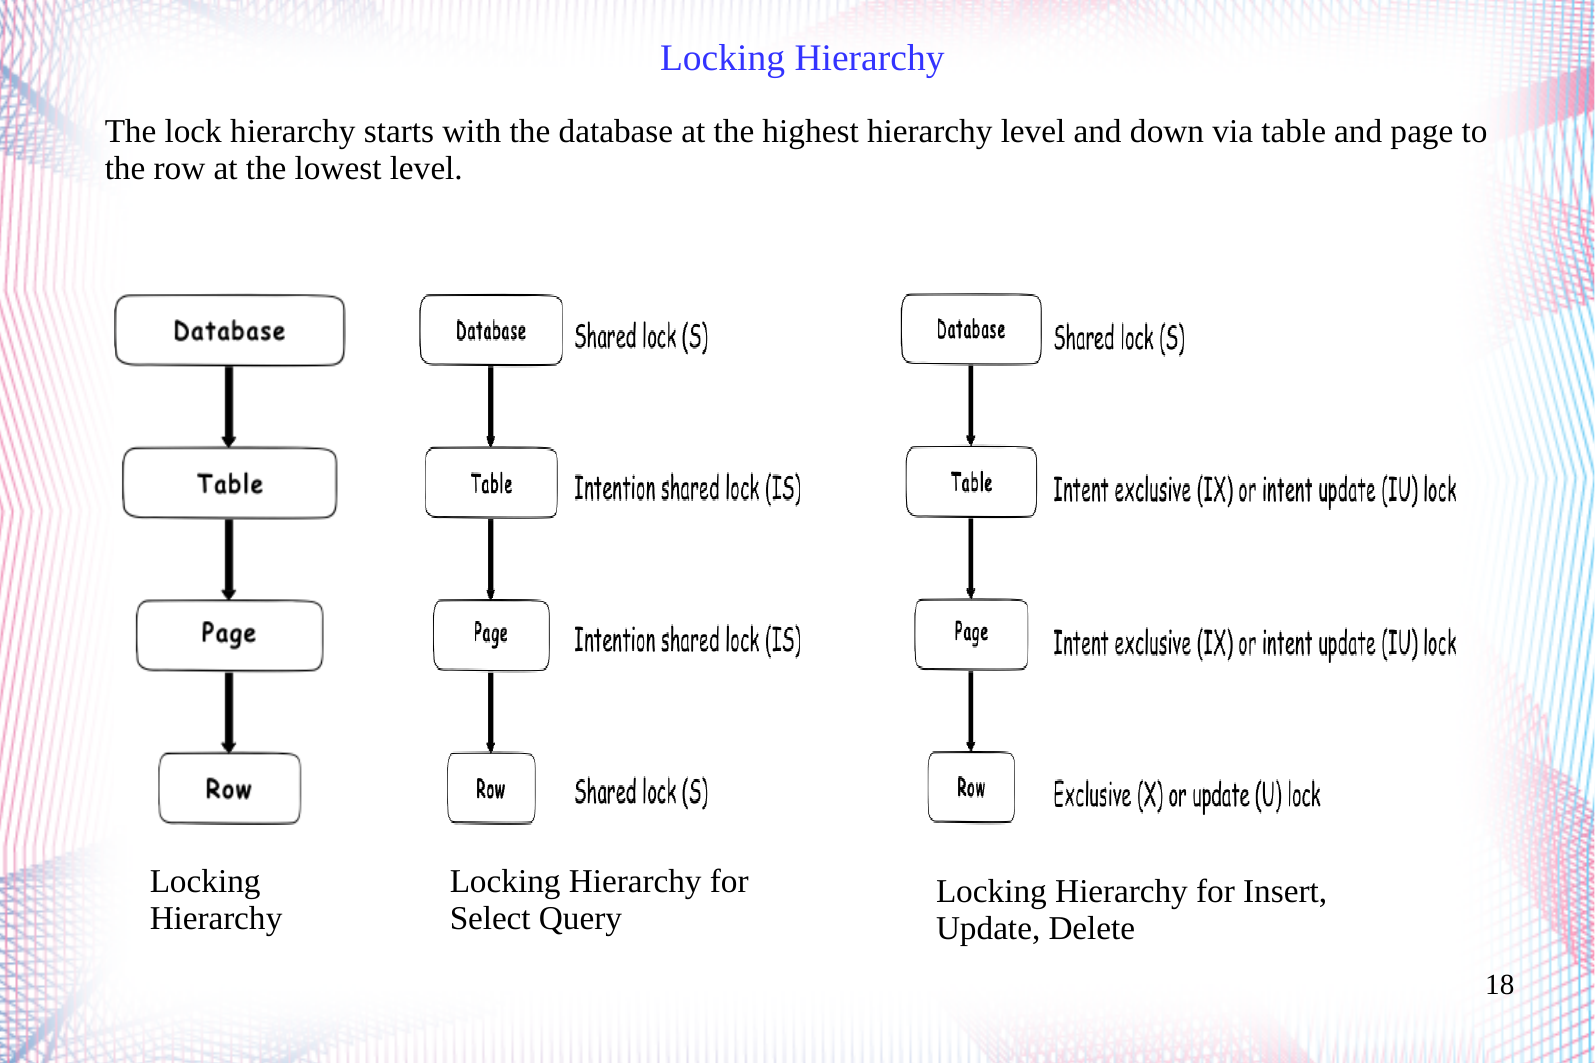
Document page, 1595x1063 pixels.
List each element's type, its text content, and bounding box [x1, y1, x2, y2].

text_box Locking Hierarchy [105, 30, 1501, 88]
text_box Locking Hierarchy for Insert, Update, Delete [921, 865, 1447, 957]
text_box Locking Hierarchy for Select Query [435, 855, 811, 946]
text_box Locking Hierarchy [135, 855, 331, 946]
text_box The lock hierarchy starts with the database at the highest hierarchy level and down via table and page to the row at the lowest level. [90, 105, 1516, 196]
picture [0, 0, 1595, 1063]
